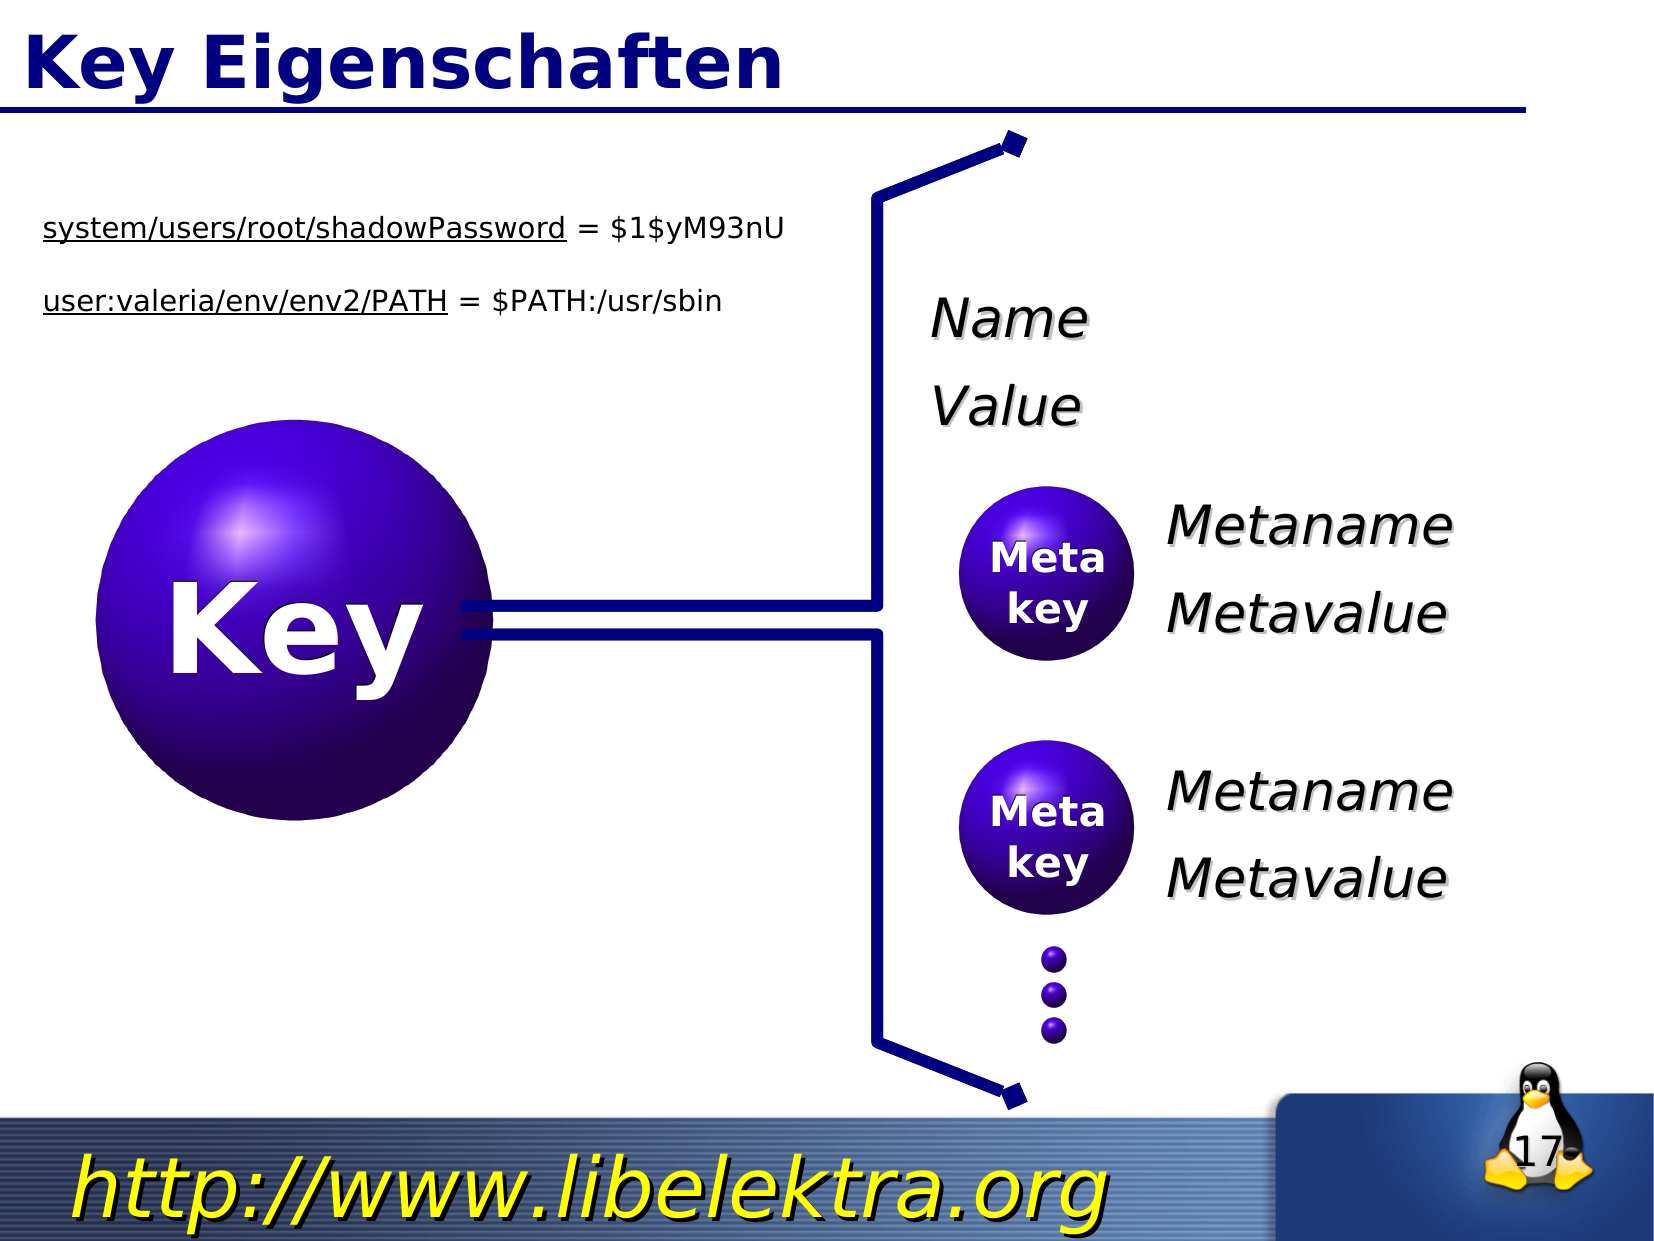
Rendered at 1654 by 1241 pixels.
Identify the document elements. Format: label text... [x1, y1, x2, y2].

text_box Key Eigenschaften [22, 14, 1611, 111]
text_box system/users/root/shadowPassword = $1$yM93nU user:valeria/env/env2/PATH = $PATH:/usr/sbin [42, 208, 809, 317]
list Name Value [915, 276, 1617, 443]
picture [0, 1061, 1654, 1241]
list Metaname Metavalue [1151, 748, 1595, 916]
text_box Meta key [988, 529, 1107, 631]
list Metaname Metavalue [1151, 482, 1595, 650]
text_box <Nummer> [1455, 1122, 1566, 1178]
text_box Key [162, 547, 426, 693]
text_box Meta key [988, 783, 1108, 885]
